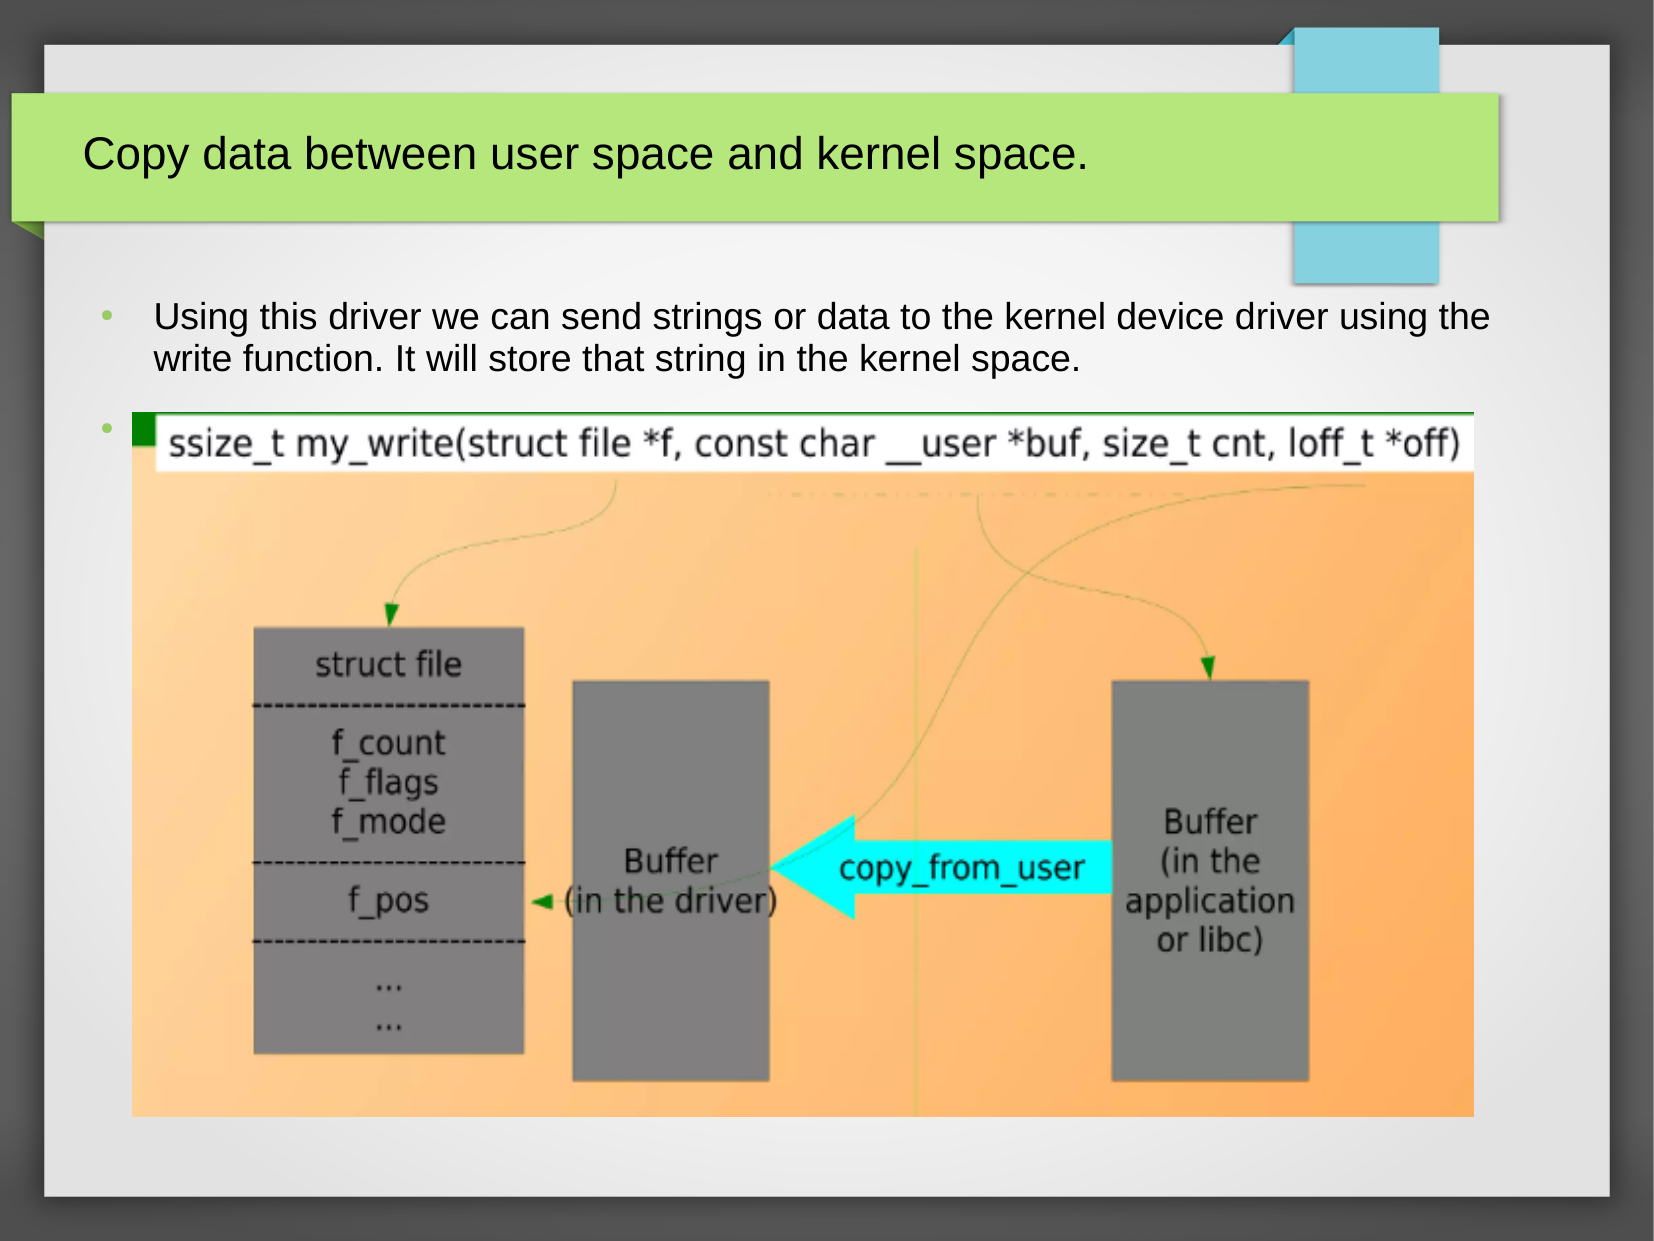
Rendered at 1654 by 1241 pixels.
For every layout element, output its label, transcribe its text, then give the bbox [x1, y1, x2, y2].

list Using this driver we can send strings or data to the kernel device driver using the write function. It will store that string in the kernel space. [82, 295, 1571, 1015]
title Copy data between user space and kernel space. [82, 94, 1264, 213]
picture [0, 0, 1654, 1241]
